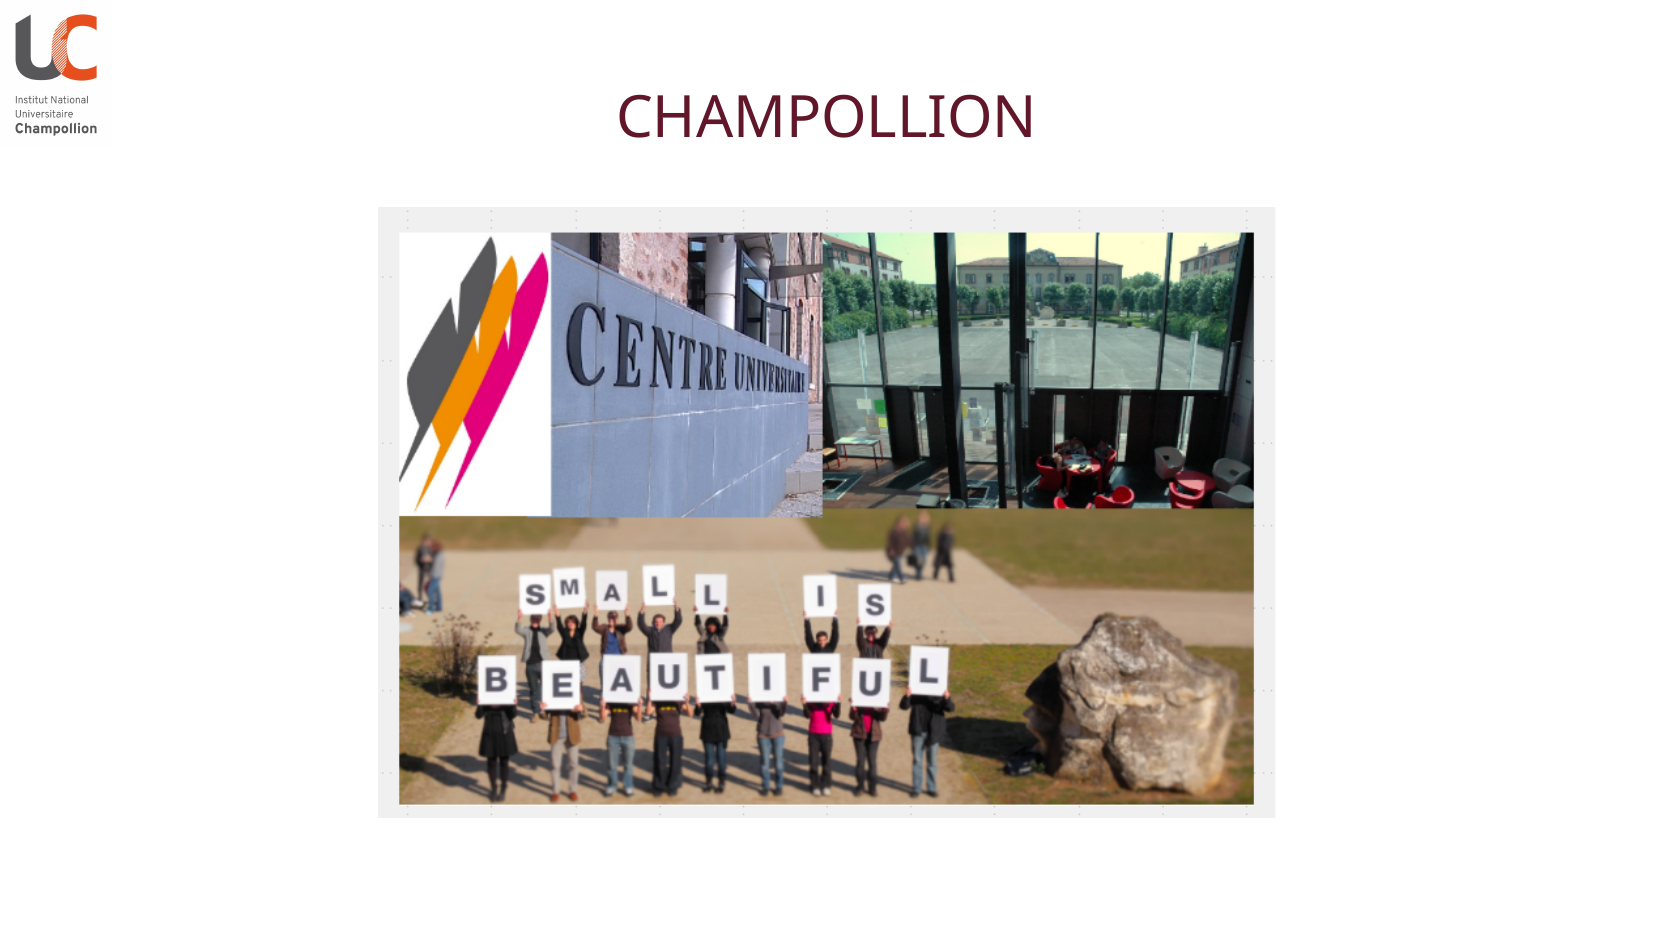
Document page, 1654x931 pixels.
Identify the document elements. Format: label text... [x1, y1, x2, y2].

title CHAMPOLLION [82, 37, 1571, 193]
picture [0, 0, 112, 148]
picture [378, 207, 1276, 818]
